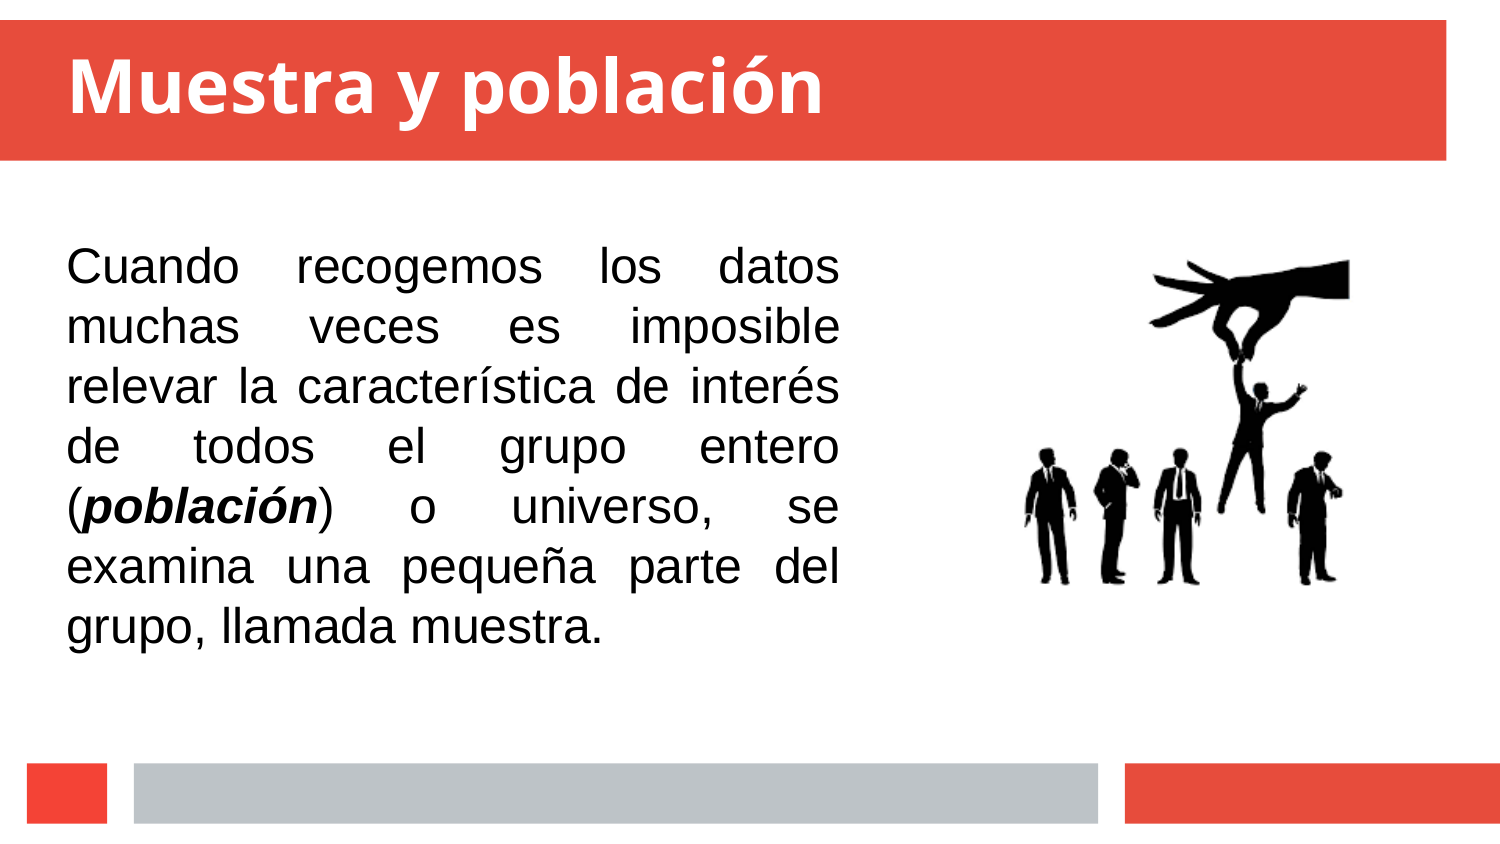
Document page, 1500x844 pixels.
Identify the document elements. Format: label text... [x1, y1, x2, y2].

title Muestra y población [53, 40, 1447, 141]
subtitle Cuando recogemos los datos muchas veces es imposible relevar la característica de interés de todos el grupo entero (población) o universo, se examina una pequeña parte del grupo, llamada muestra. [53, 220, 854, 744]
picture [1009, 246, 1361, 598]
